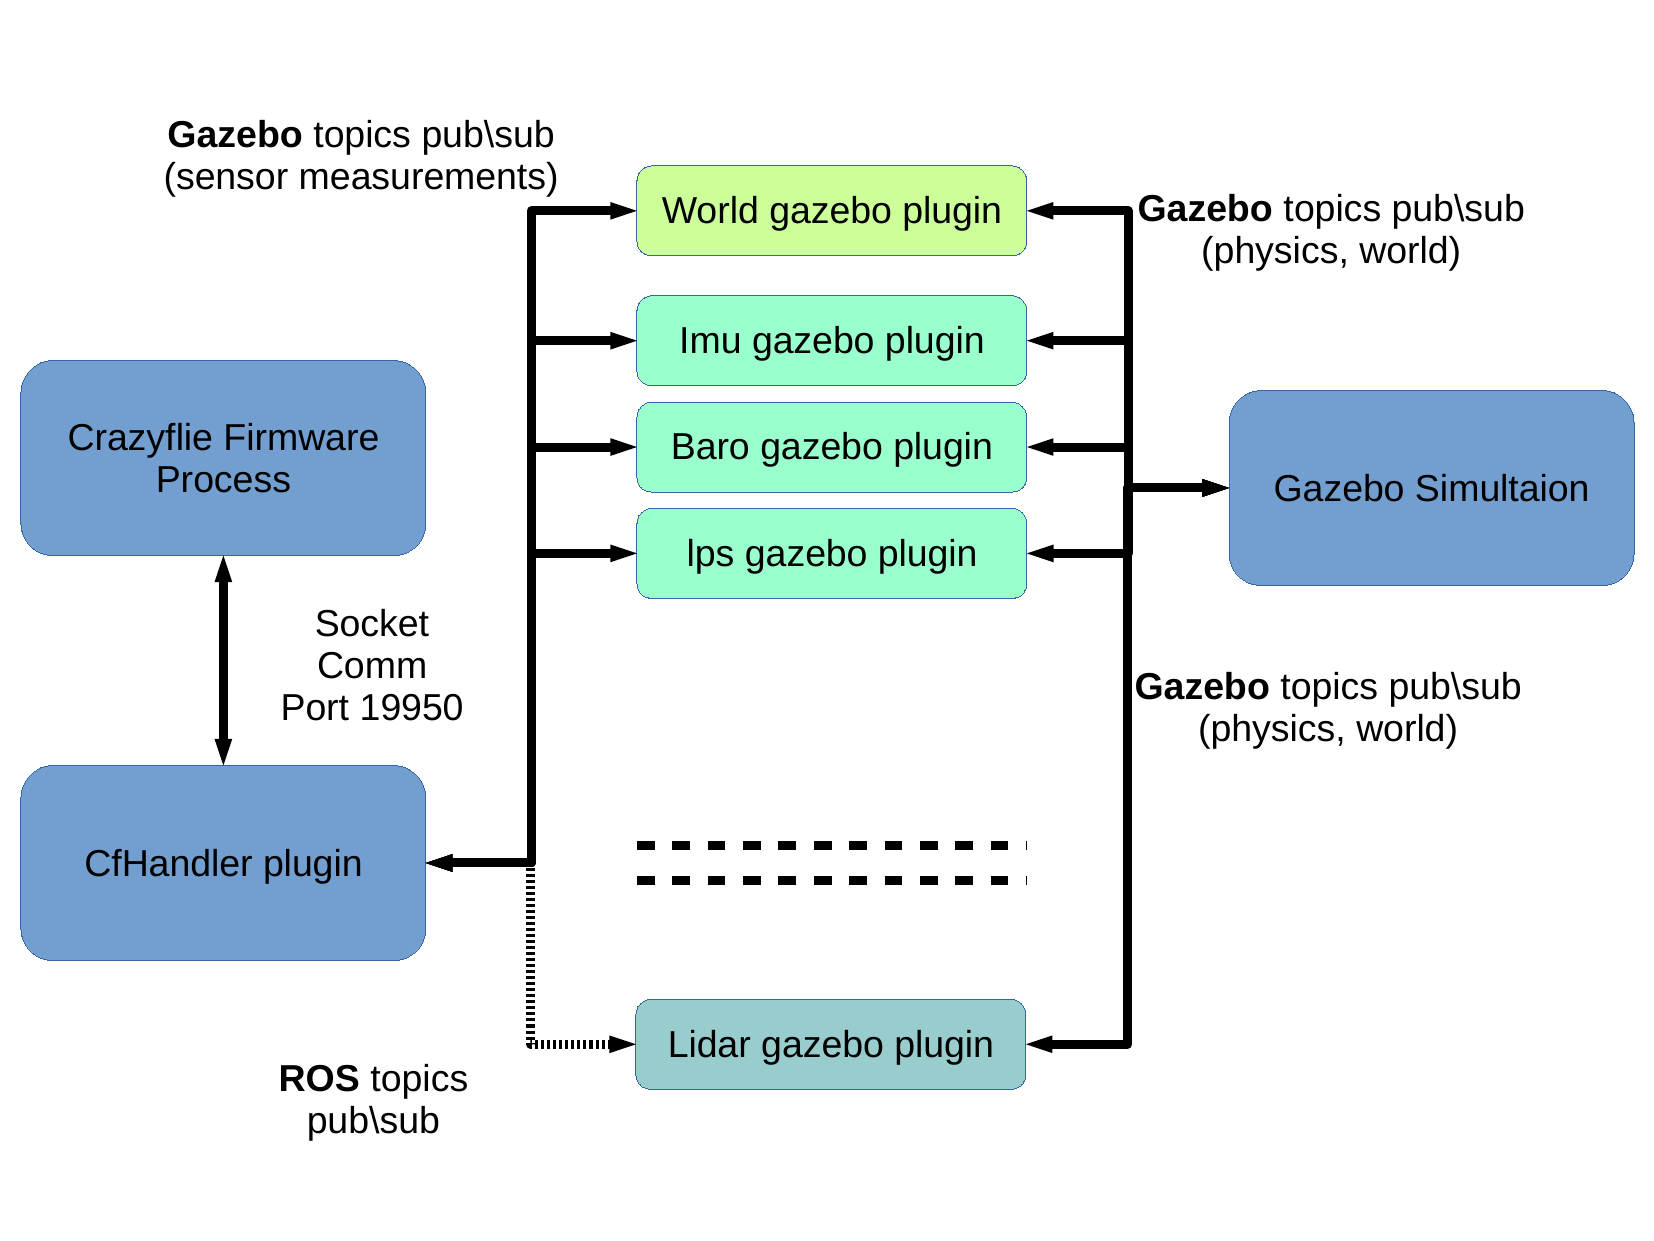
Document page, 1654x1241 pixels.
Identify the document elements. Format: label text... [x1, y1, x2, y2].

text_box CfHandler plugin [20, 765, 426, 961]
text_box Lidar gazebo plugin [635, 999, 1026, 1090]
text_box World gazebo plugin [636, 165, 1027, 256]
text_box Socket Comm Port 19950 [245, 594, 499, 736]
text_box Imu gazebo plugin [636, 295, 1027, 386]
text_box lps gazebo plugin [636, 508, 1027, 599]
text_box Gazebo Simultaion [1229, 390, 1635, 586]
text_box Baro gazebo plugin [636, 402, 1027, 493]
text_box Gazebo topics pub\sub (physics, world) [1105, 657, 1551, 841]
text_box Gazebo topics pub\sub (physics, world) [1100, 180, 1562, 364]
text_box Crazyflie Firmware Process [20, 360, 426, 556]
text_box ROS topics pub\sub [245, 1050, 501, 1150]
text_box Gazebo topics pub\sub (sensor measurements) [110, 105, 612, 208]
